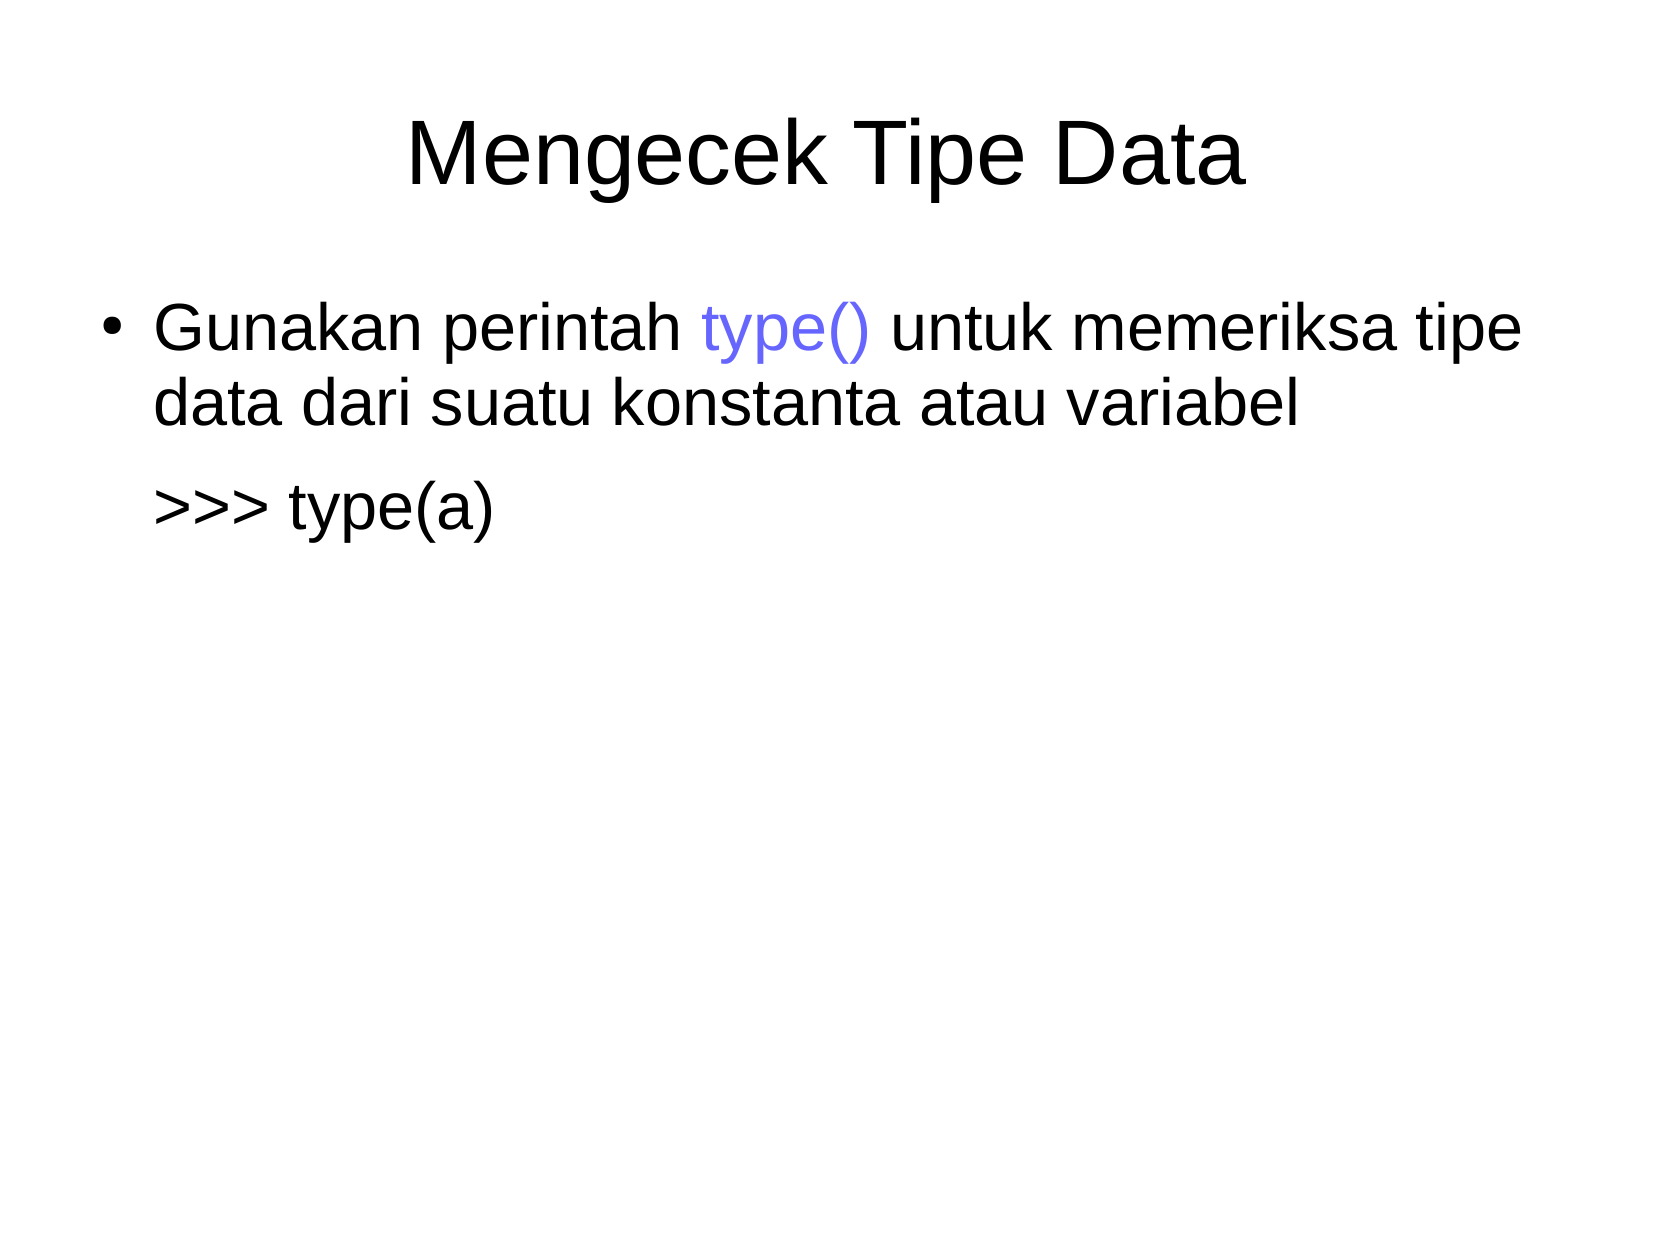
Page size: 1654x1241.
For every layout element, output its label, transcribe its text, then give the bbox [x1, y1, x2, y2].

list Gunakan perintah type() untuk memeriksa tipe data dari suatu konstanta atau variabel >>> type(a) [82, 290, 1571, 1010]
title Mengecek Tipe Data [82, 49, 1571, 257]
